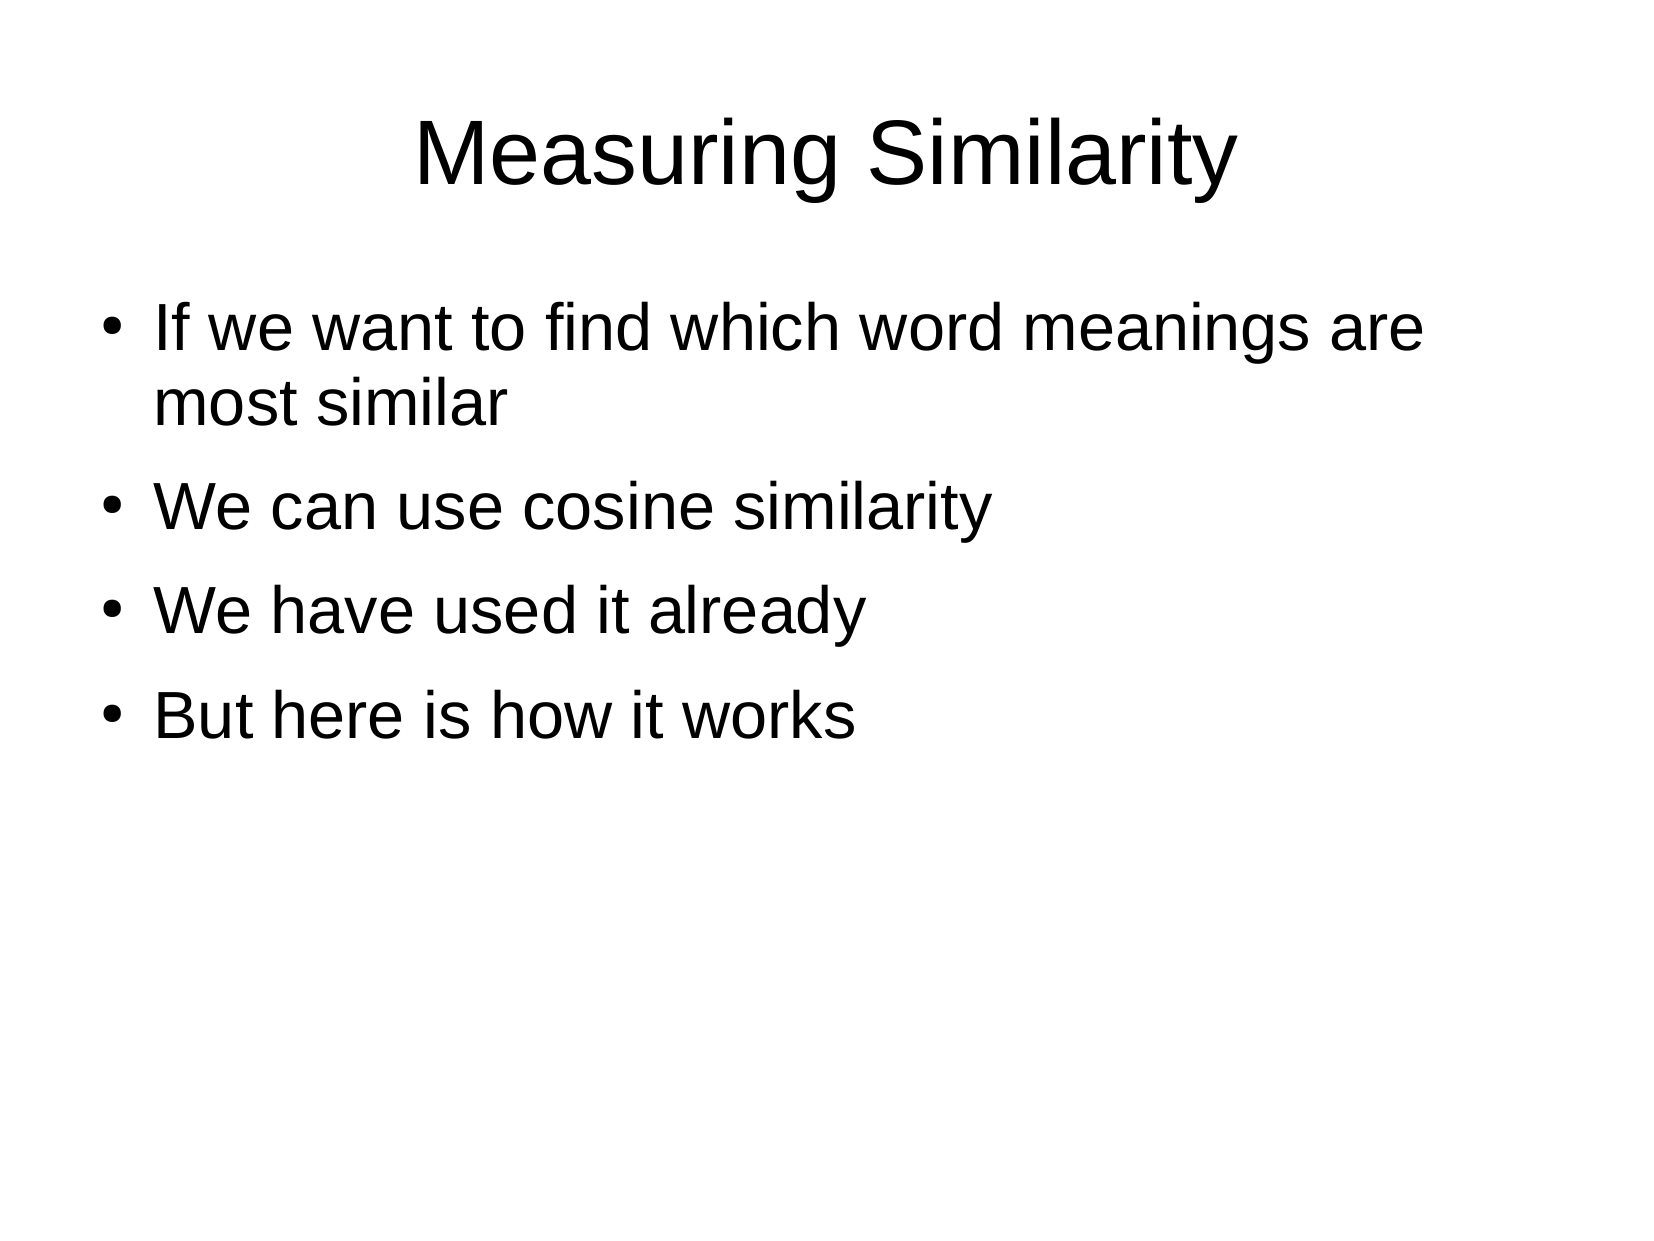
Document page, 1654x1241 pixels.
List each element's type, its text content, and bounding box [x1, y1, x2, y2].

title Measuring Similarity [82, 49, 1571, 257]
list If we want to find which word meanings are most similar We can use cosine similarity We have used it already But here is how it works [82, 290, 1571, 1010]
